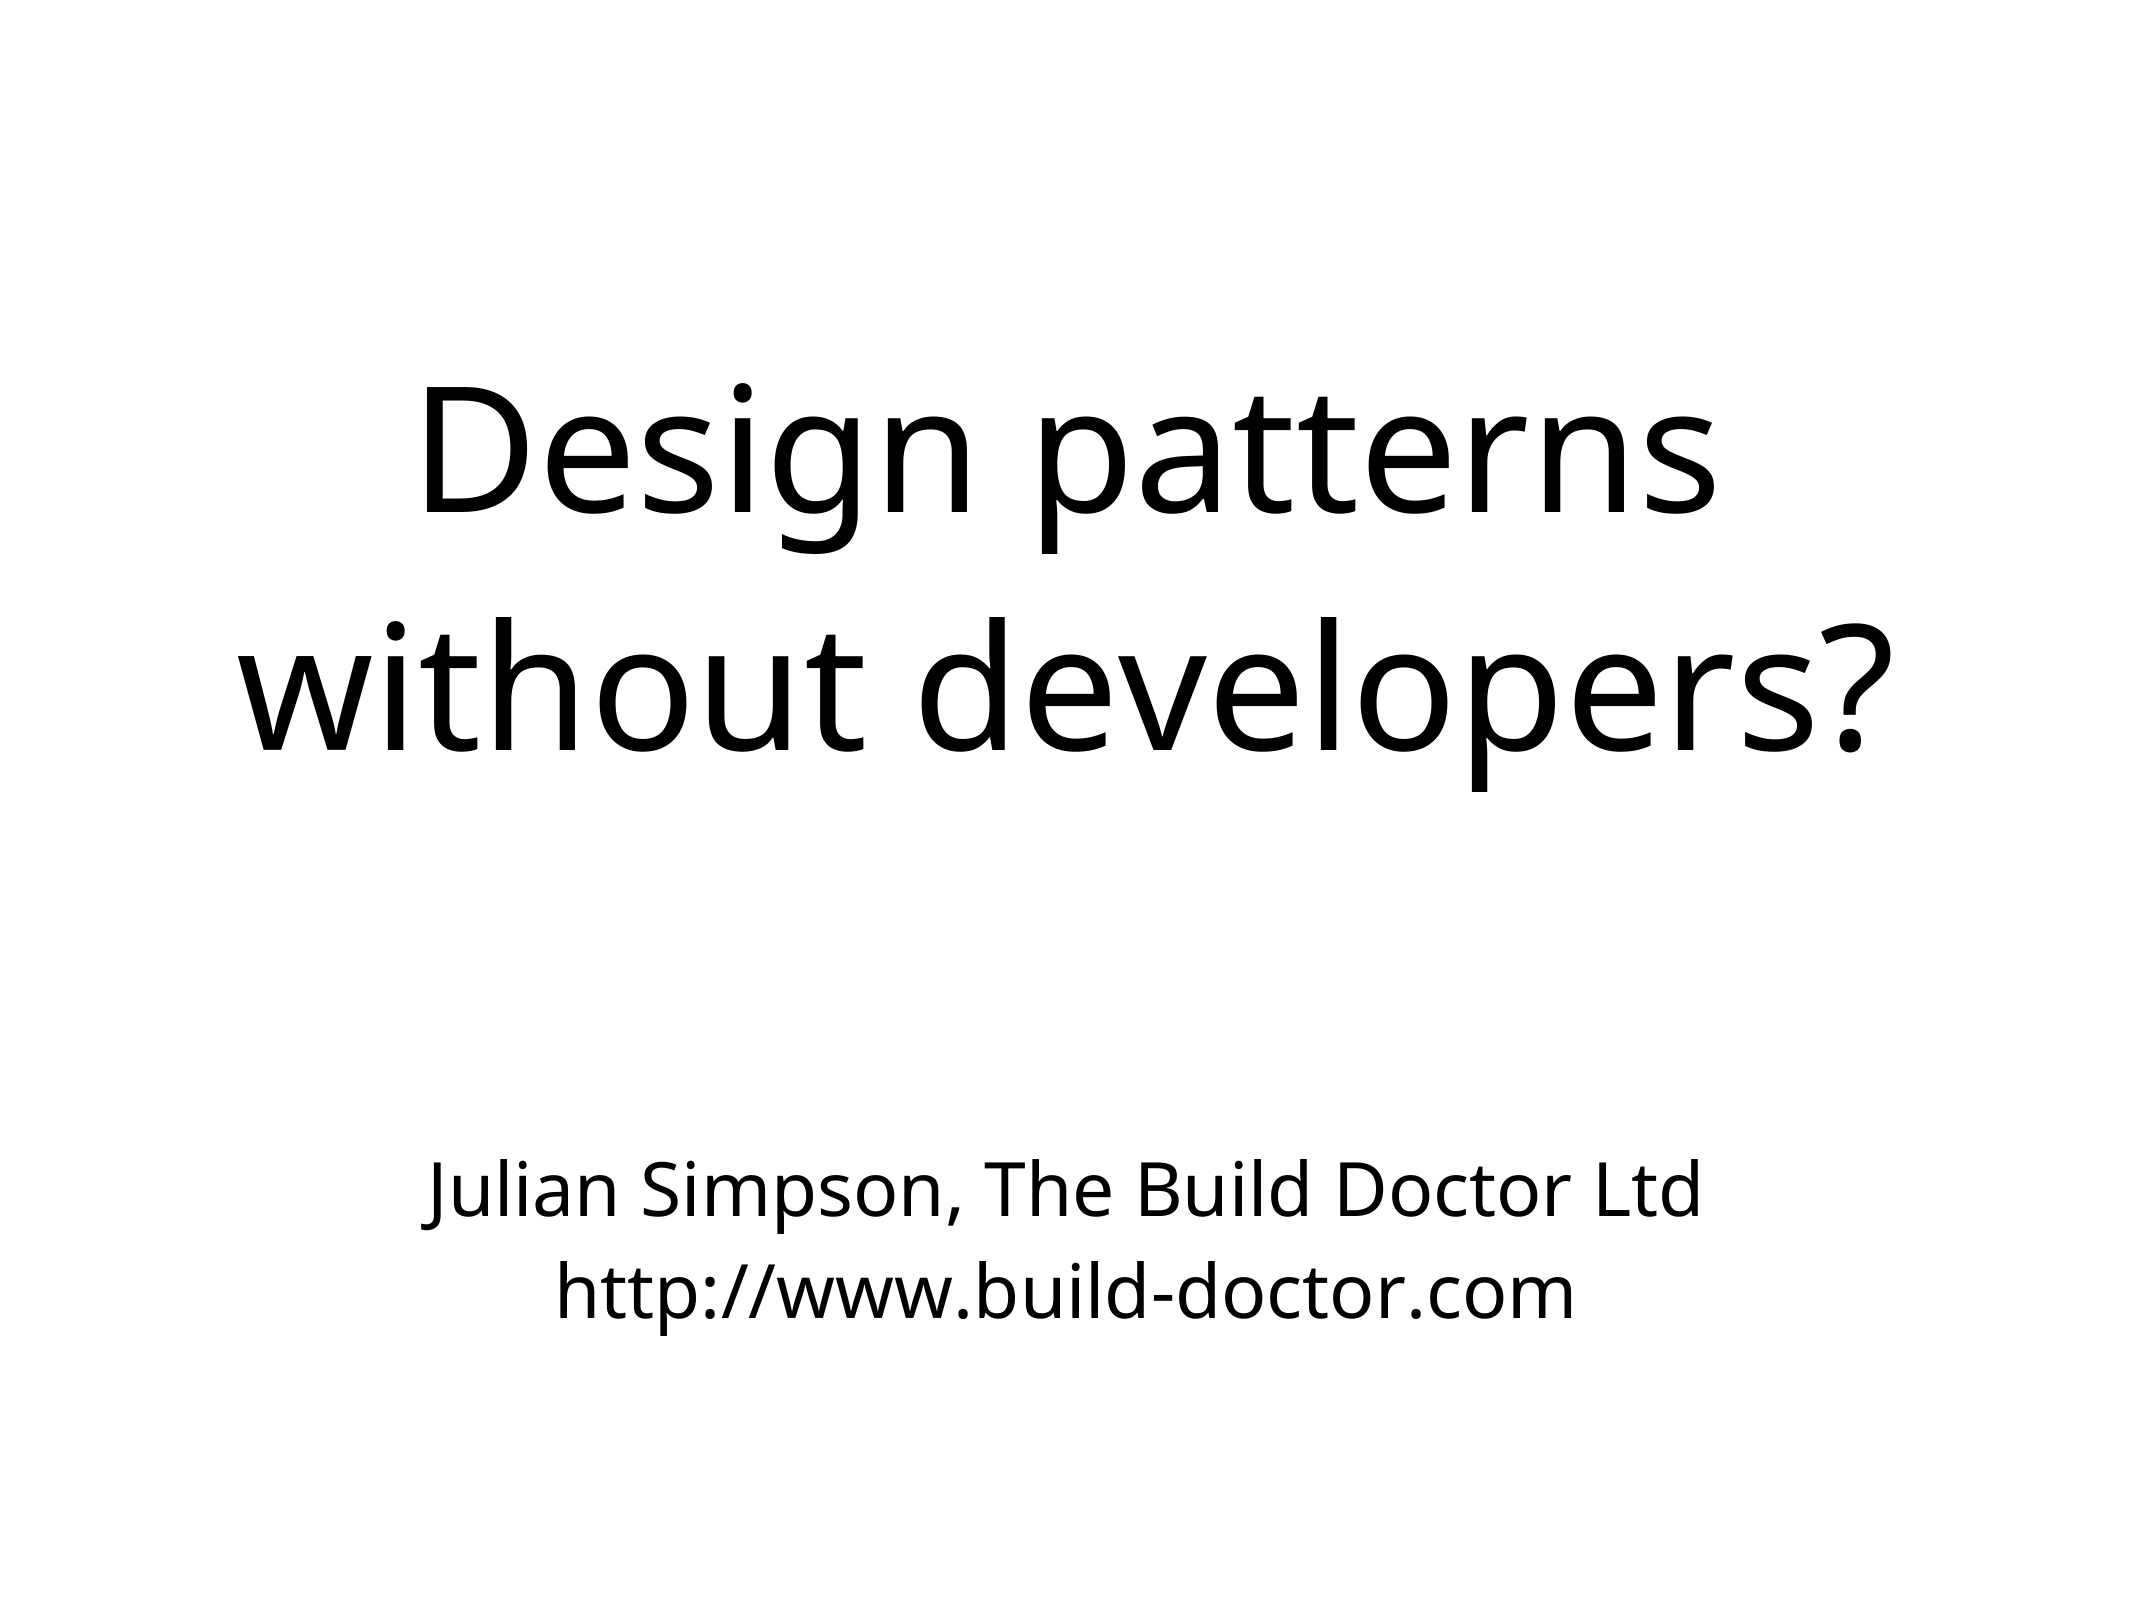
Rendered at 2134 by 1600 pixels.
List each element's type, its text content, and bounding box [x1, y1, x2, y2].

subtitle Julian Simpson, The Build Doctor Ltd http://www.build-doctor.com [208, 825, 1925, 1600]
title Design patterns without developers? [208, 182, 1925, 811]
